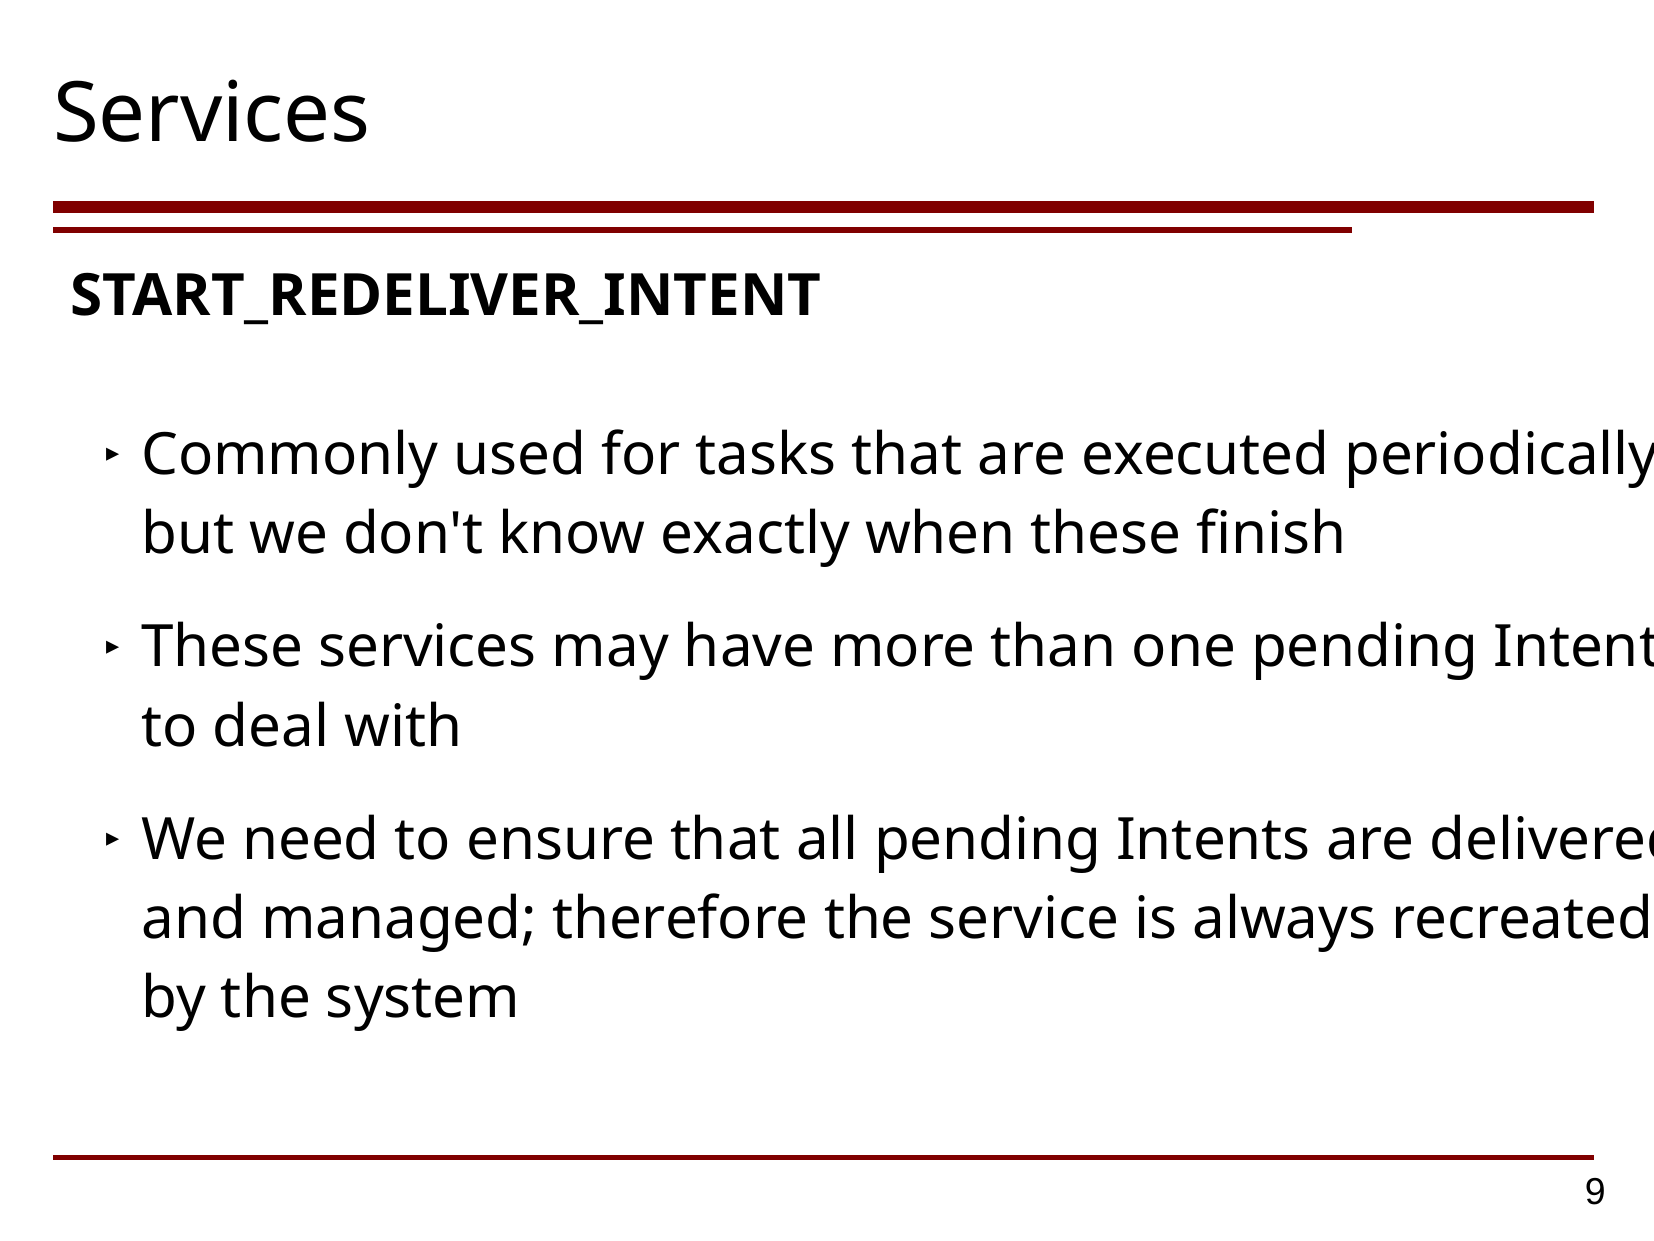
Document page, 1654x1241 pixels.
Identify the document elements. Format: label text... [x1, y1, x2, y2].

text_box START_REDELIVER_INTENT Commonly used for tasks that are executed periodically, but we don't know exactly when these finish These services may have more than one pending Intent to deal with We need to ensure that all pending Intents are delivered and managed; therefore the service is always recreated by the system [55, 246, 1623, 1109]
text_box <number> [35, 1163, 1654, 1221]
subtitle Services [53, 48, 1542, 172]
